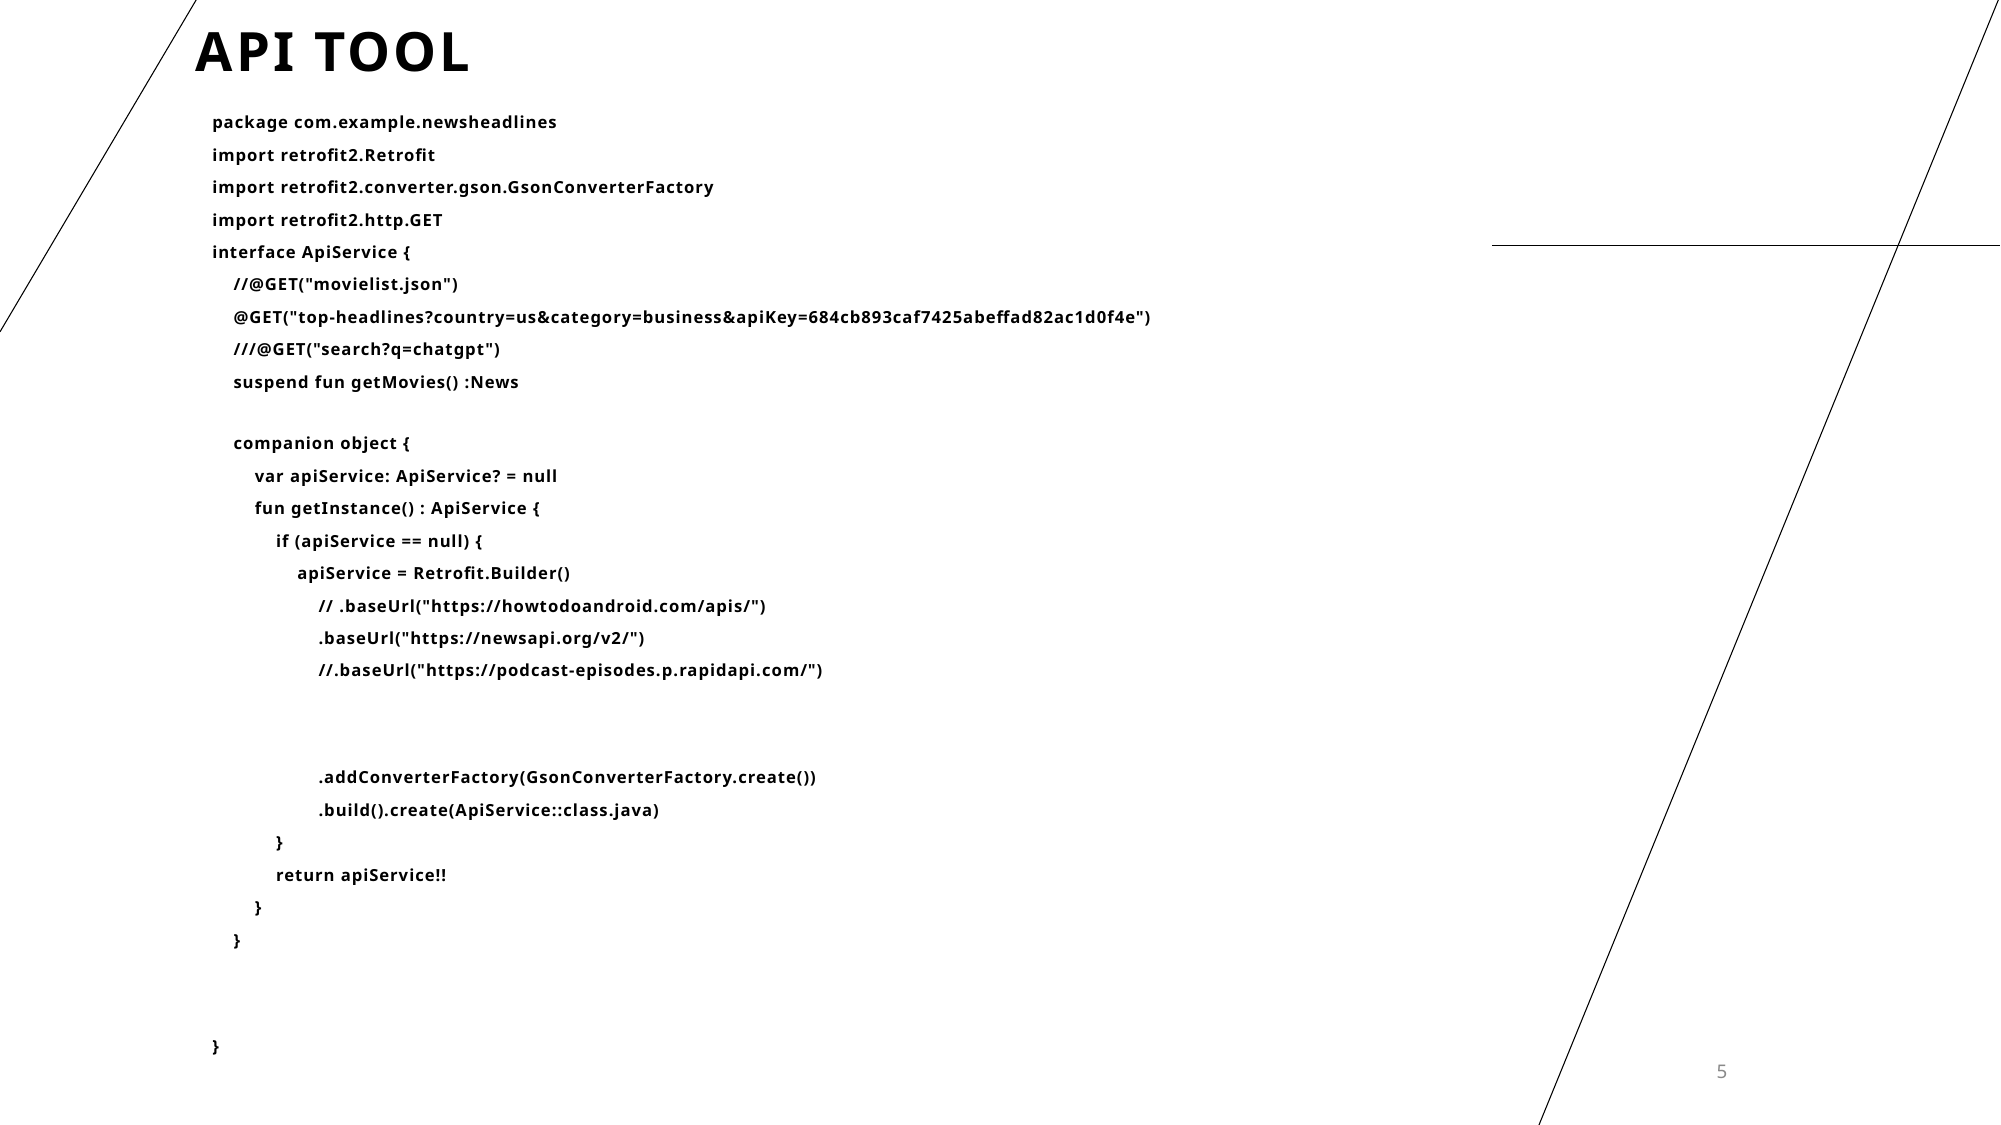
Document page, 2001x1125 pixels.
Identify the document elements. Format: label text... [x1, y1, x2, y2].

list package com.example.newsheadlines import retrofit2.Retrofit import retrofit2.converter.gson.GsonConverterFactory import retrofit2.http.GET interface ApiService { //@GET("movielist.json") @GET("top-headlines?country=us&category=business&apiKey=684cb893caf7425abeffad82ac1d0f4e") ///@GET("search?q=chatgpt") suspend fun getMovies() :News companion object { var apiService: ApiService? = null fun getInstance() : ApiService { if (apiService == null) { apiService = Retrofit.Builder() // .baseUrl("https://howtodoandroid.com/apis/") .baseUrl("https://newsapi.org/v2/") //.baseUrl("https://podcast-episodes.p.rapidapi.com/") .addConverterFactory(GsonConverterFactory.create()) .build().create(ApiService::class.java) } return apiService!! } } } [197, 108, 1436, 1073]
title Api tool [180, 16, 1377, 91]
slide_number 5 [1701, 1042, 1864, 1103]
